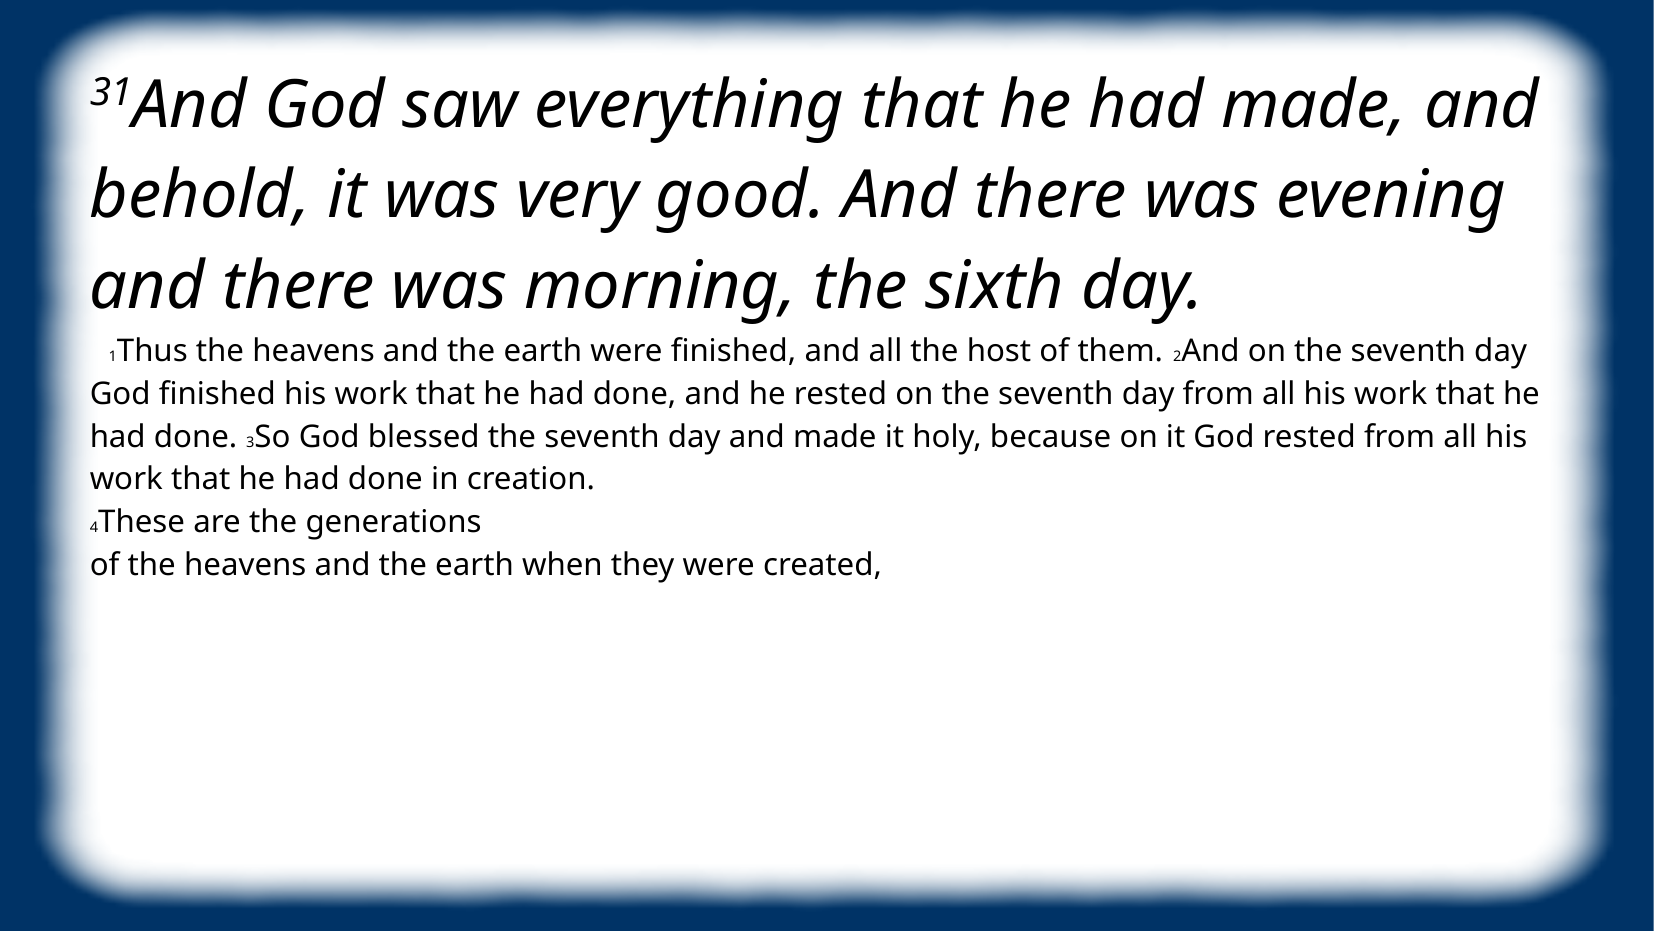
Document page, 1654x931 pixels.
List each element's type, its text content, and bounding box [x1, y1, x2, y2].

picture [0, 0, 1654, 931]
text_box 31And God saw everything that he had made, and behold, it was very good. And there was evening and there was morning, the sixth day. 1Thus the heavens and the earth were finished, and all the host of them. 2And on the seventh day God finished his work that he had done, and he rested on the seventh day from all his work that he had done. 3So God blessed the seventh day and made it holy, because on it God rested from all his work that he had done in creation. 4These are the generations of the heavens and the earth when they were created, [75, 48, 1576, 586]
